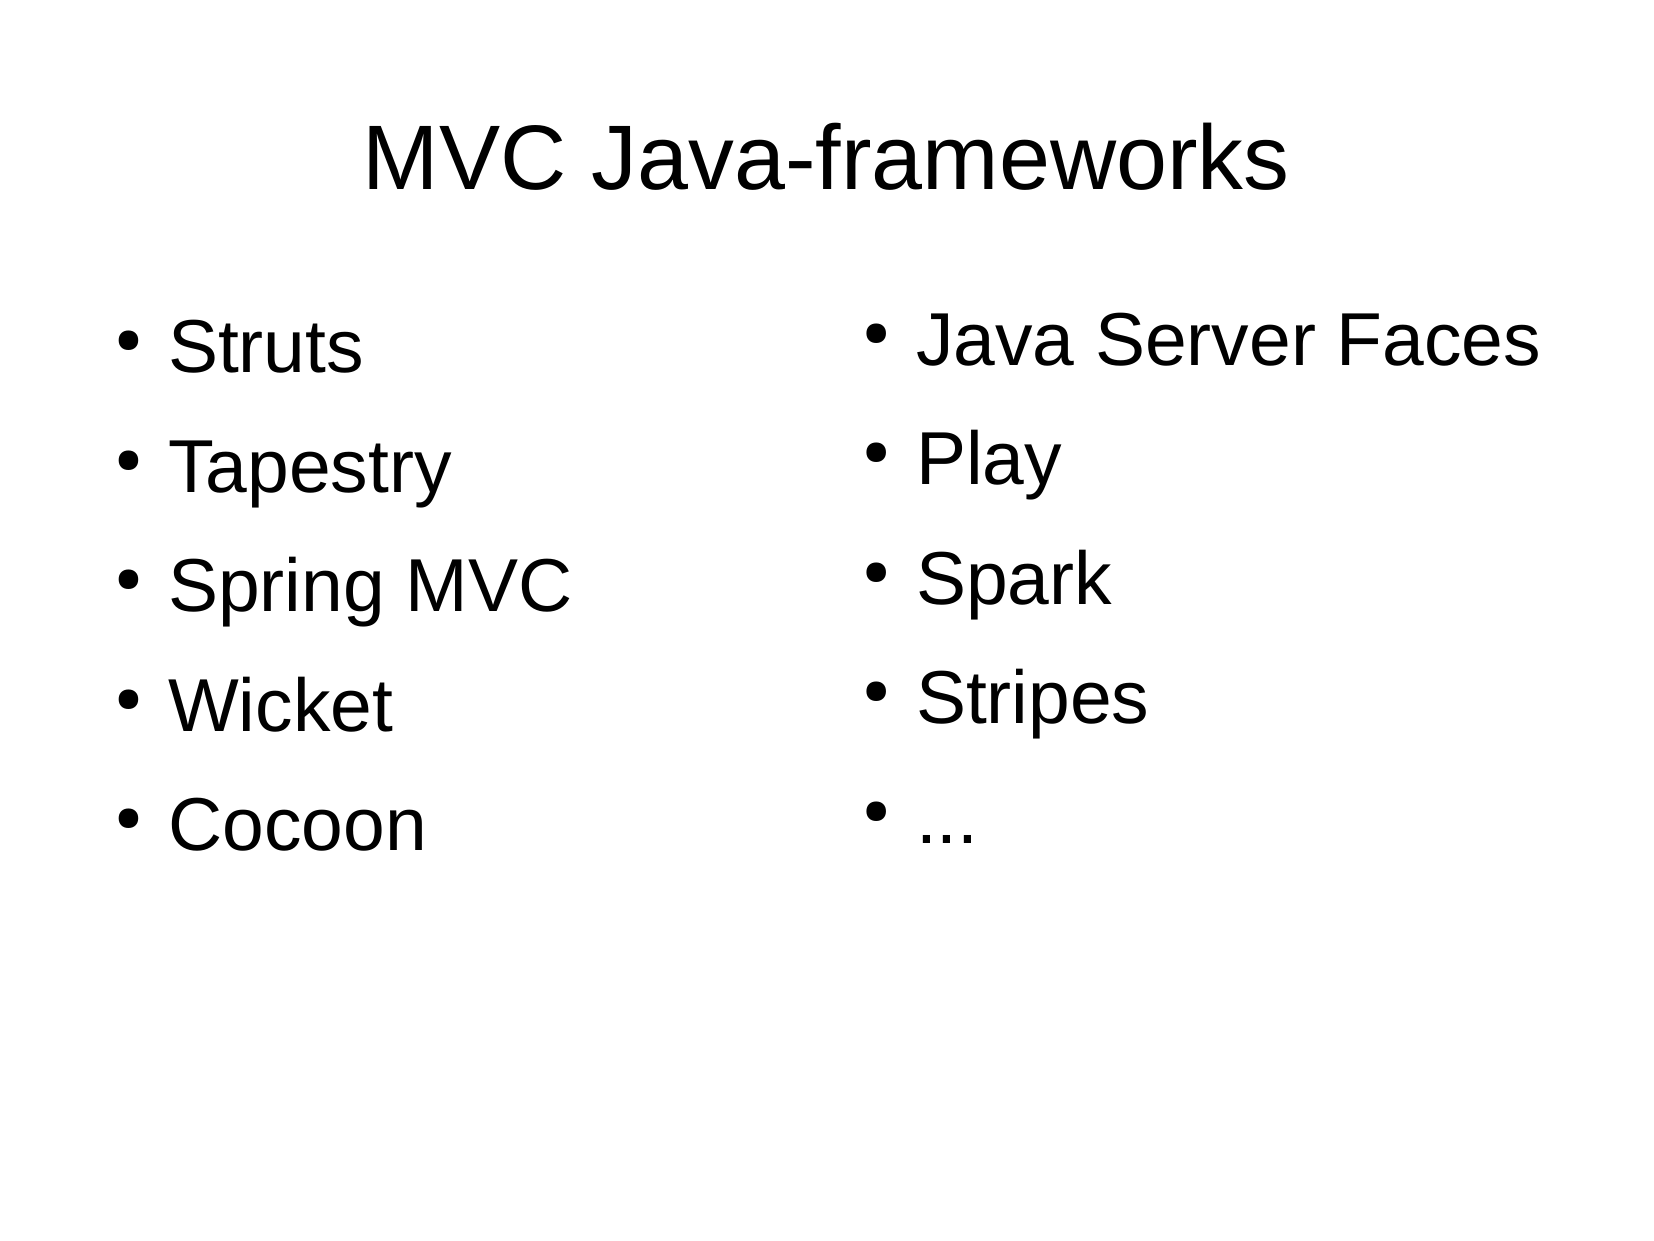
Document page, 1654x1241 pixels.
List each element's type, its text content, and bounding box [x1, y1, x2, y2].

title MVC Java-frameworks [82, 49, 1571, 257]
list Java Server Faces Play Spark Stripes ... [845, 290, 1572, 1010]
list Struts Tapestry Spring MVC Wicket Cocoon [82, 290, 809, 1010]
